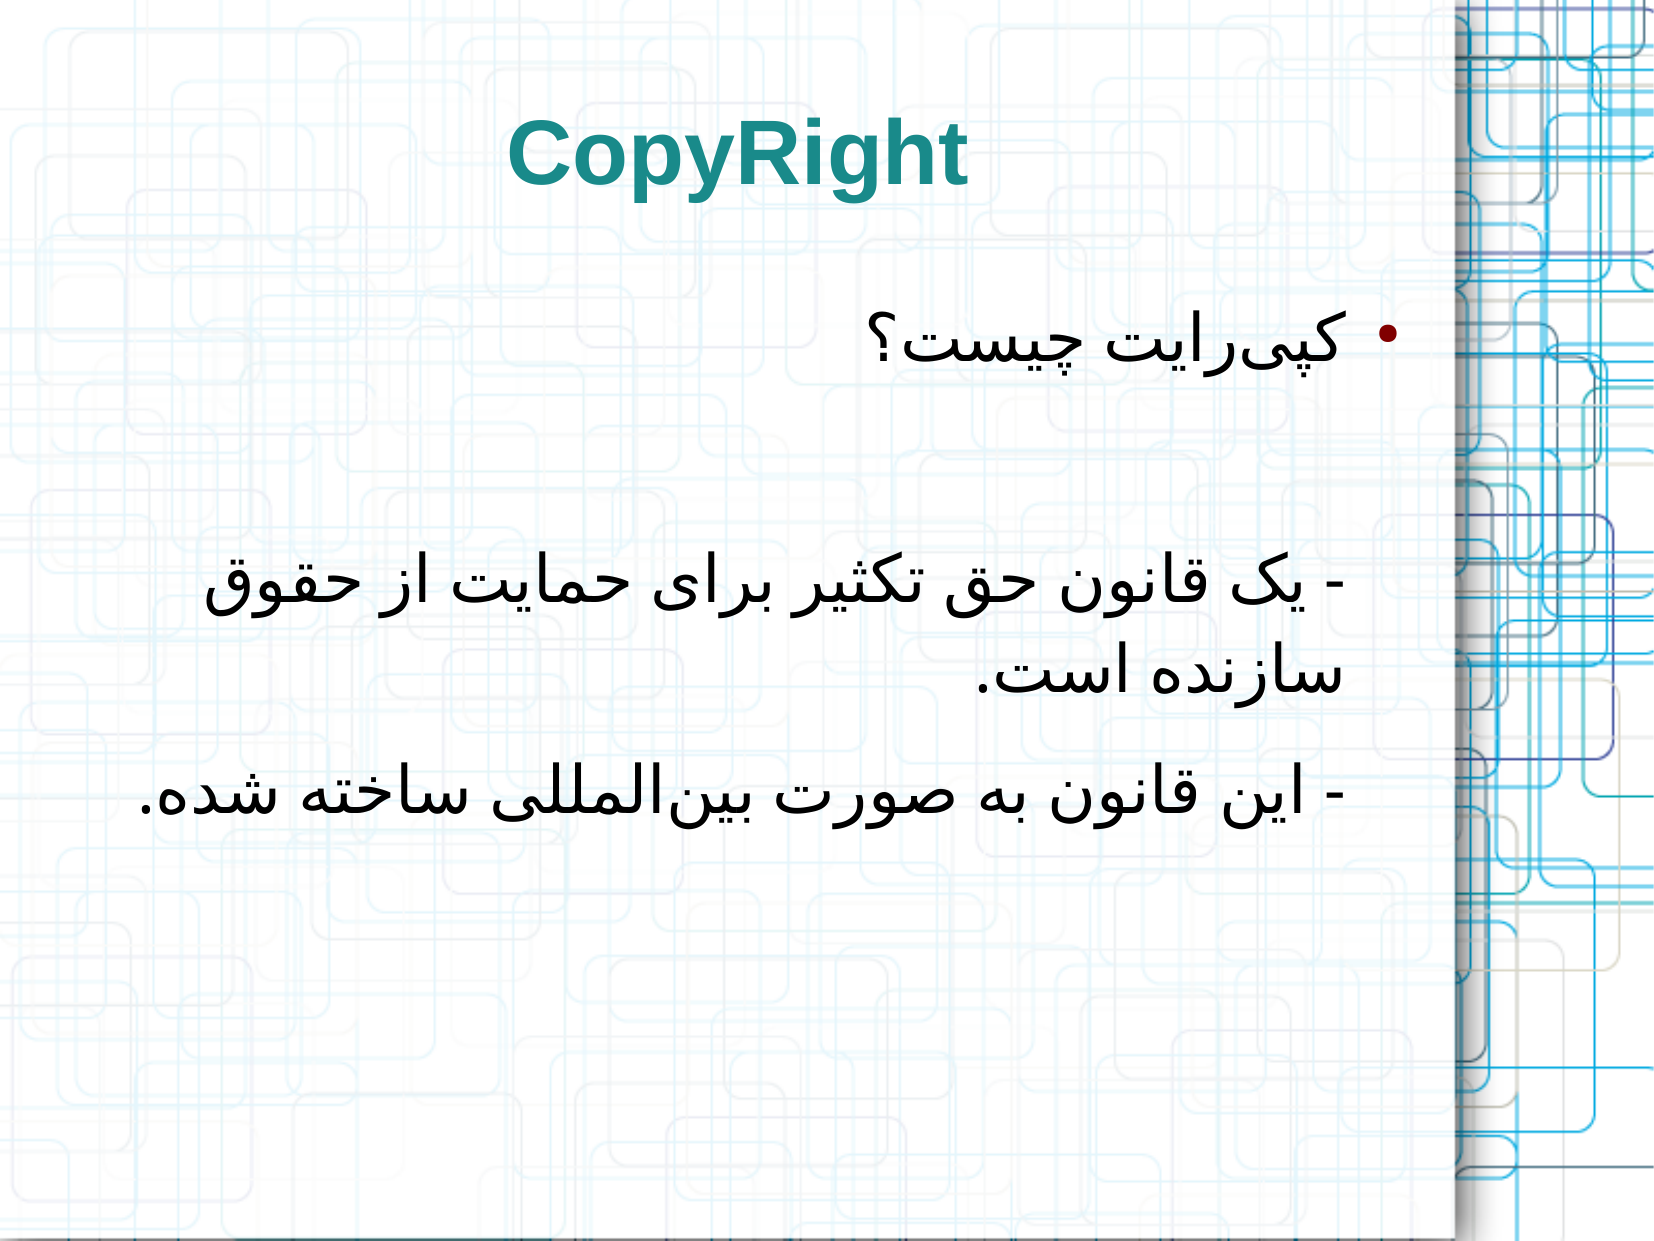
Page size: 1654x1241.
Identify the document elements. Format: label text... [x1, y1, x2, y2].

picture [0, 0, 1654, 1241]
title CopyRight [59, 49, 1418, 257]
list کپی‌رایت چیست؟ - یک قانون حق تکثیر برای حمایت از حقوق سازنده است. - این قانون به صورت بین‌المللی ساخته شده. [82, 290, 1418, 1109]
